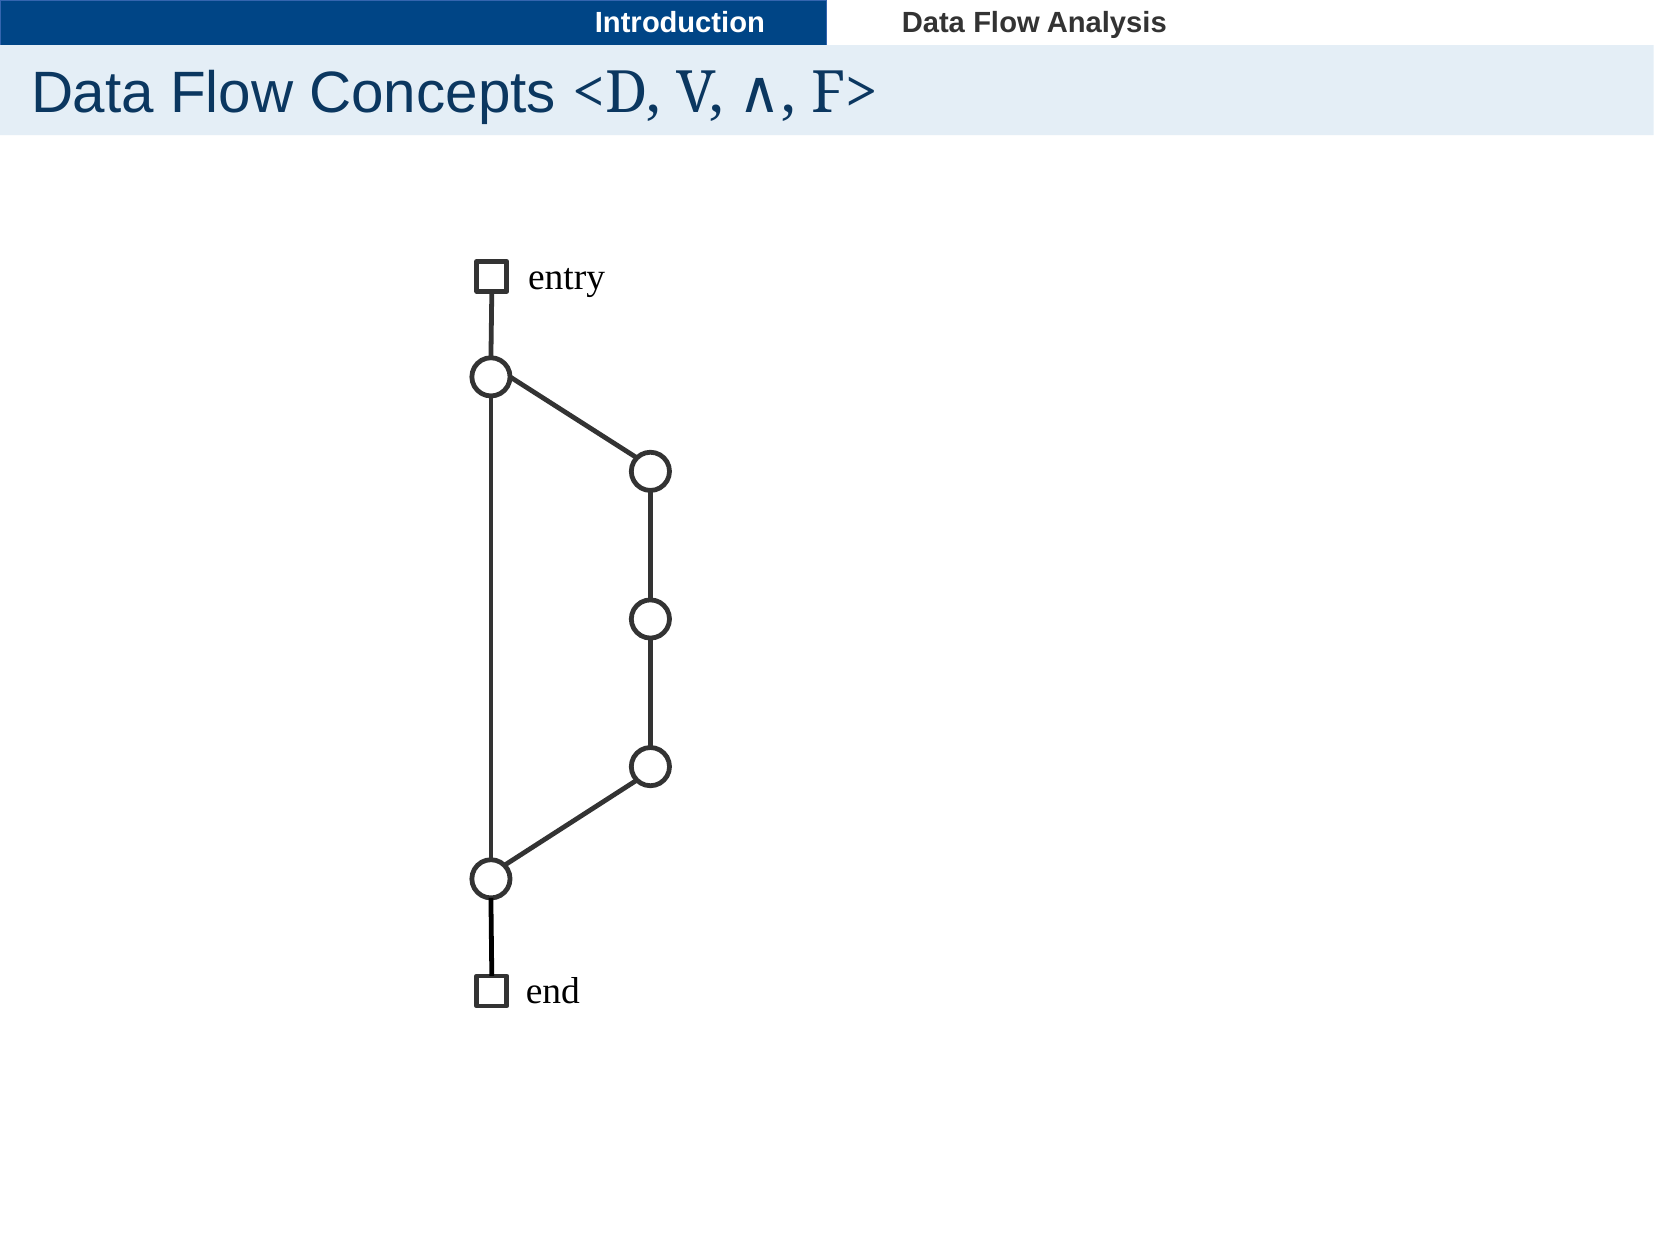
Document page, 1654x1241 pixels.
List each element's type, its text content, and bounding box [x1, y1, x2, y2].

text_box Data Flow Concepts <D, V, ∧, F> [0, 45, 1654, 136]
text_box entry [476, 261, 507, 292]
title Introduction [0, 0, 766, 45]
title Data Flow Analysis [826, 0, 1654, 45]
text_box end [476, 975, 507, 1006]
